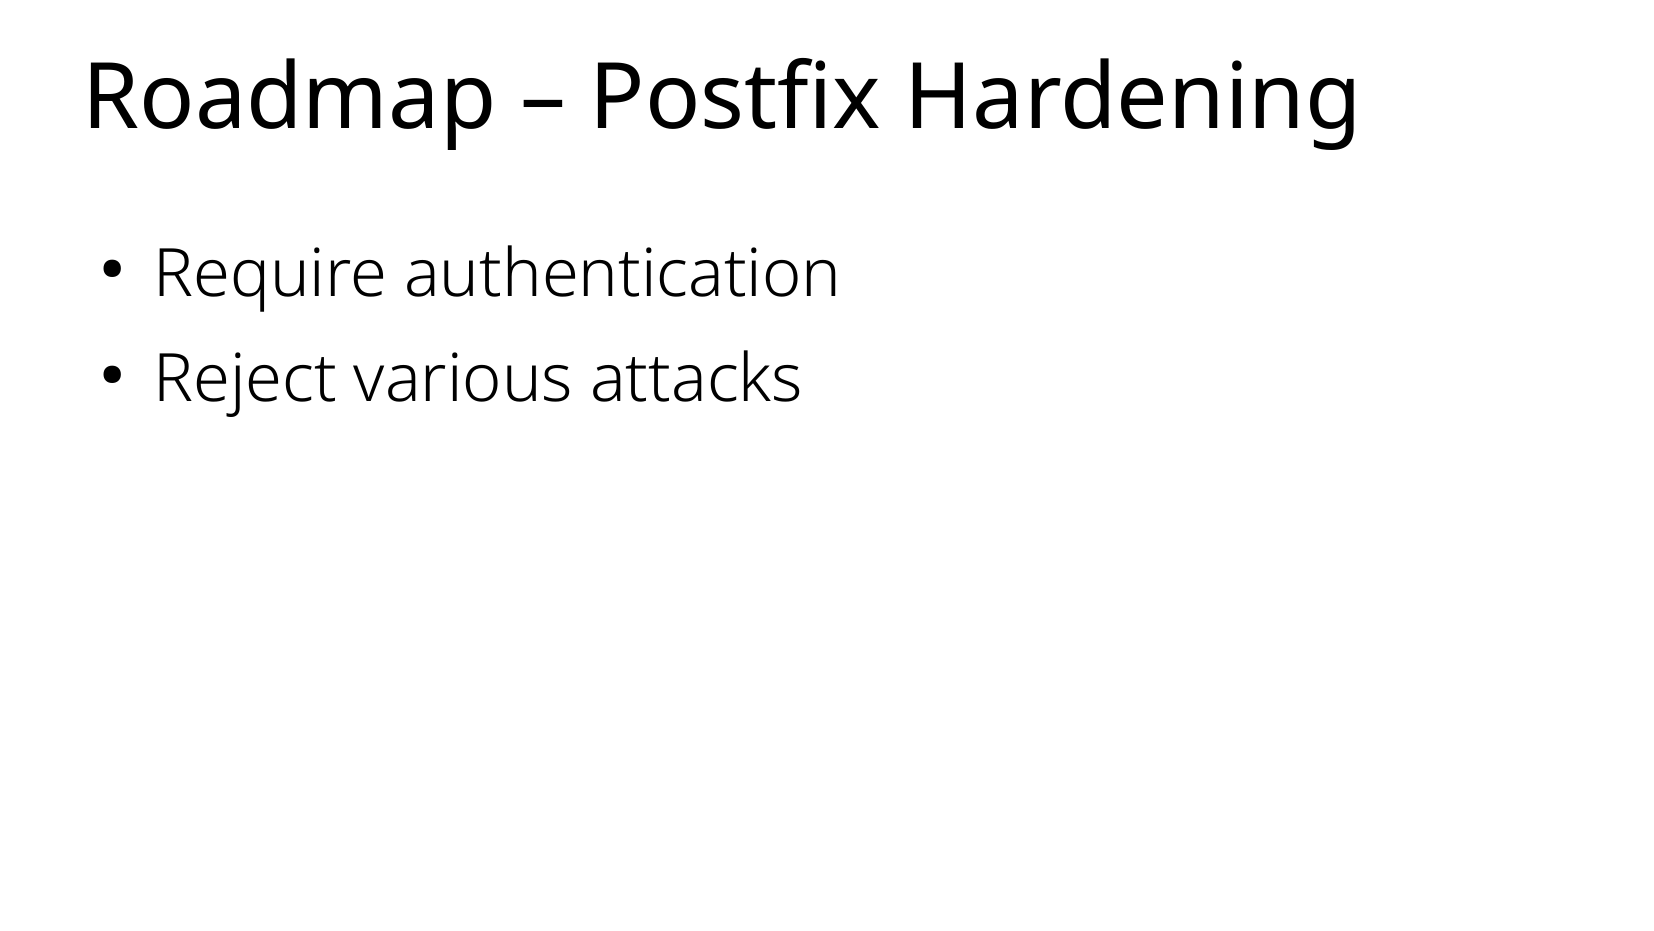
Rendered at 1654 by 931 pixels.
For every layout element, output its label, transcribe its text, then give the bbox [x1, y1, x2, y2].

title Roadmap – Postfix Hardening [82, 37, 1571, 150]
list Require authentication Reject various attacks [82, 224, 1571, 825]
